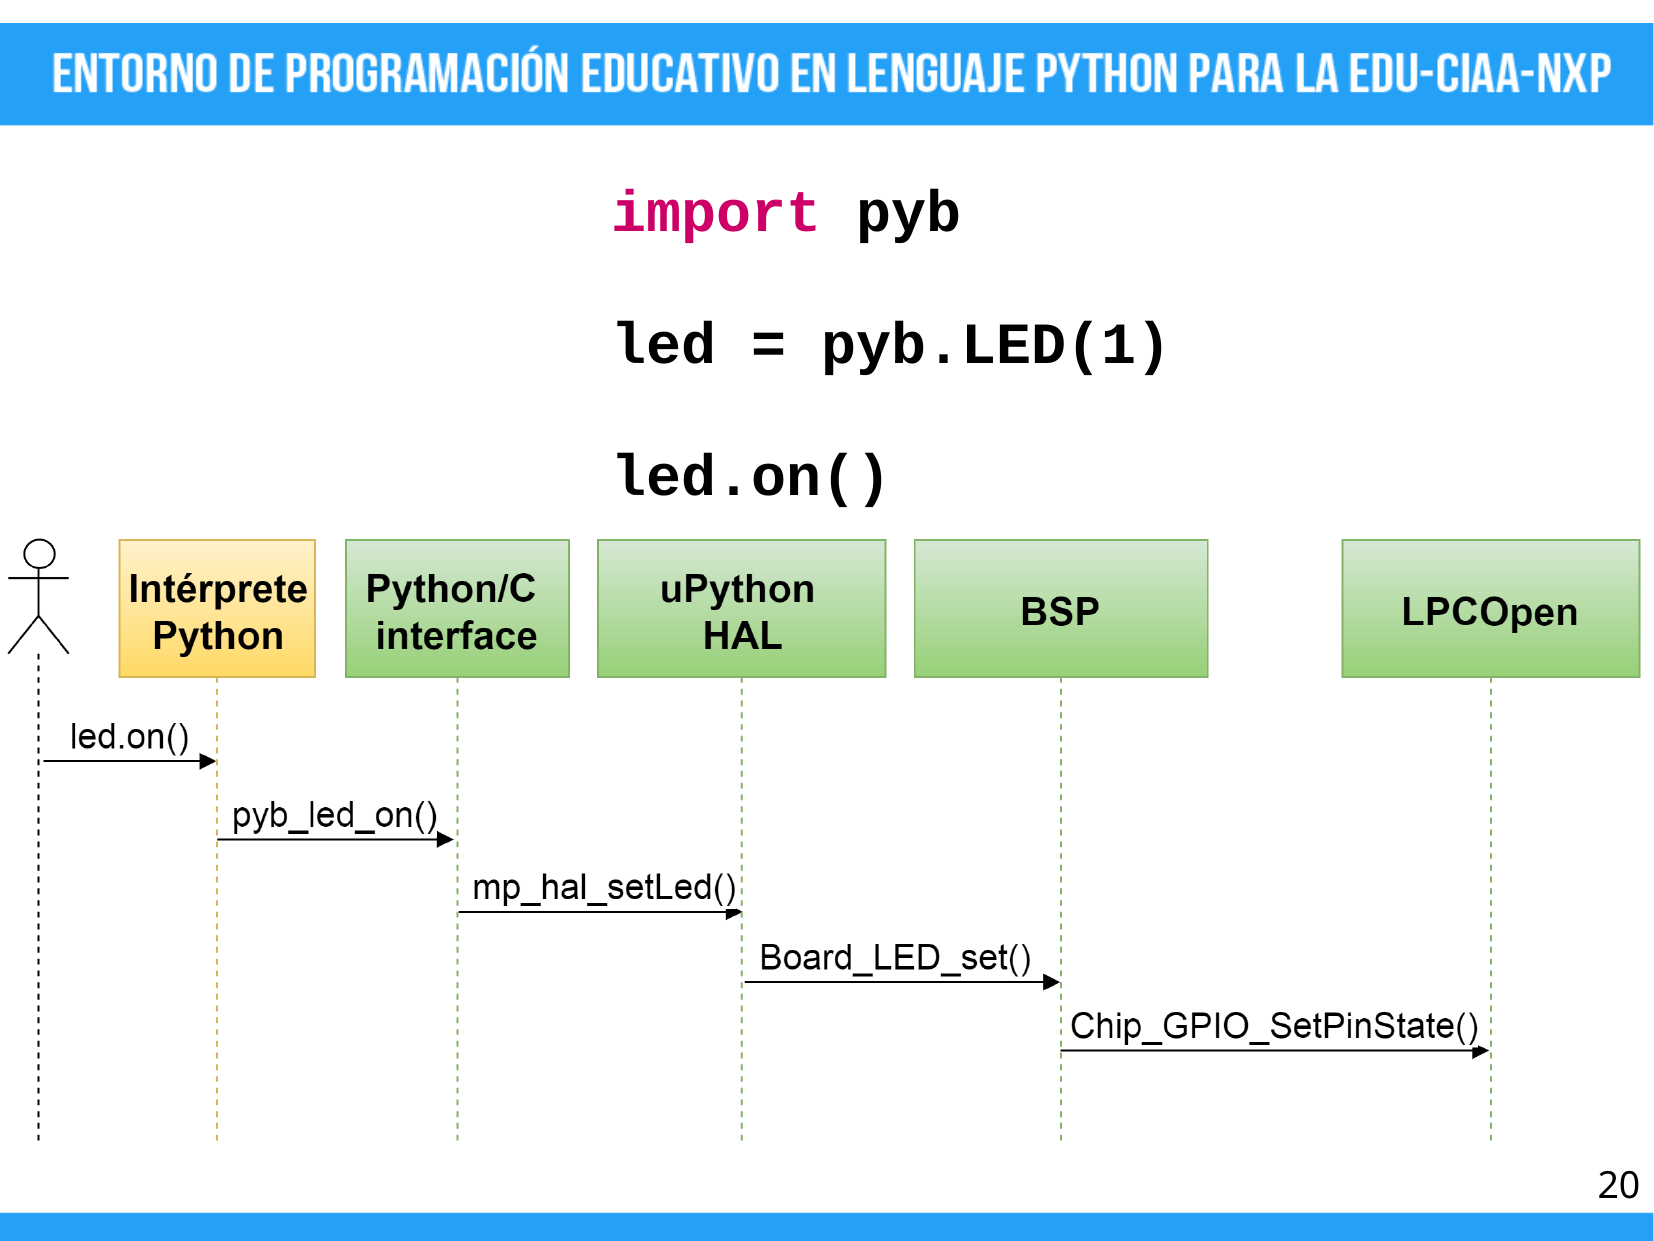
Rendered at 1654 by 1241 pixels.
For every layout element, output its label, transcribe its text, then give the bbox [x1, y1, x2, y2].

text_box 20 [1582, 1151, 1654, 1241]
text_box import pyb led = pyb.LED(1) led.on() [596, 175, 1654, 523]
picture [0, 23, 1654, 1241]
